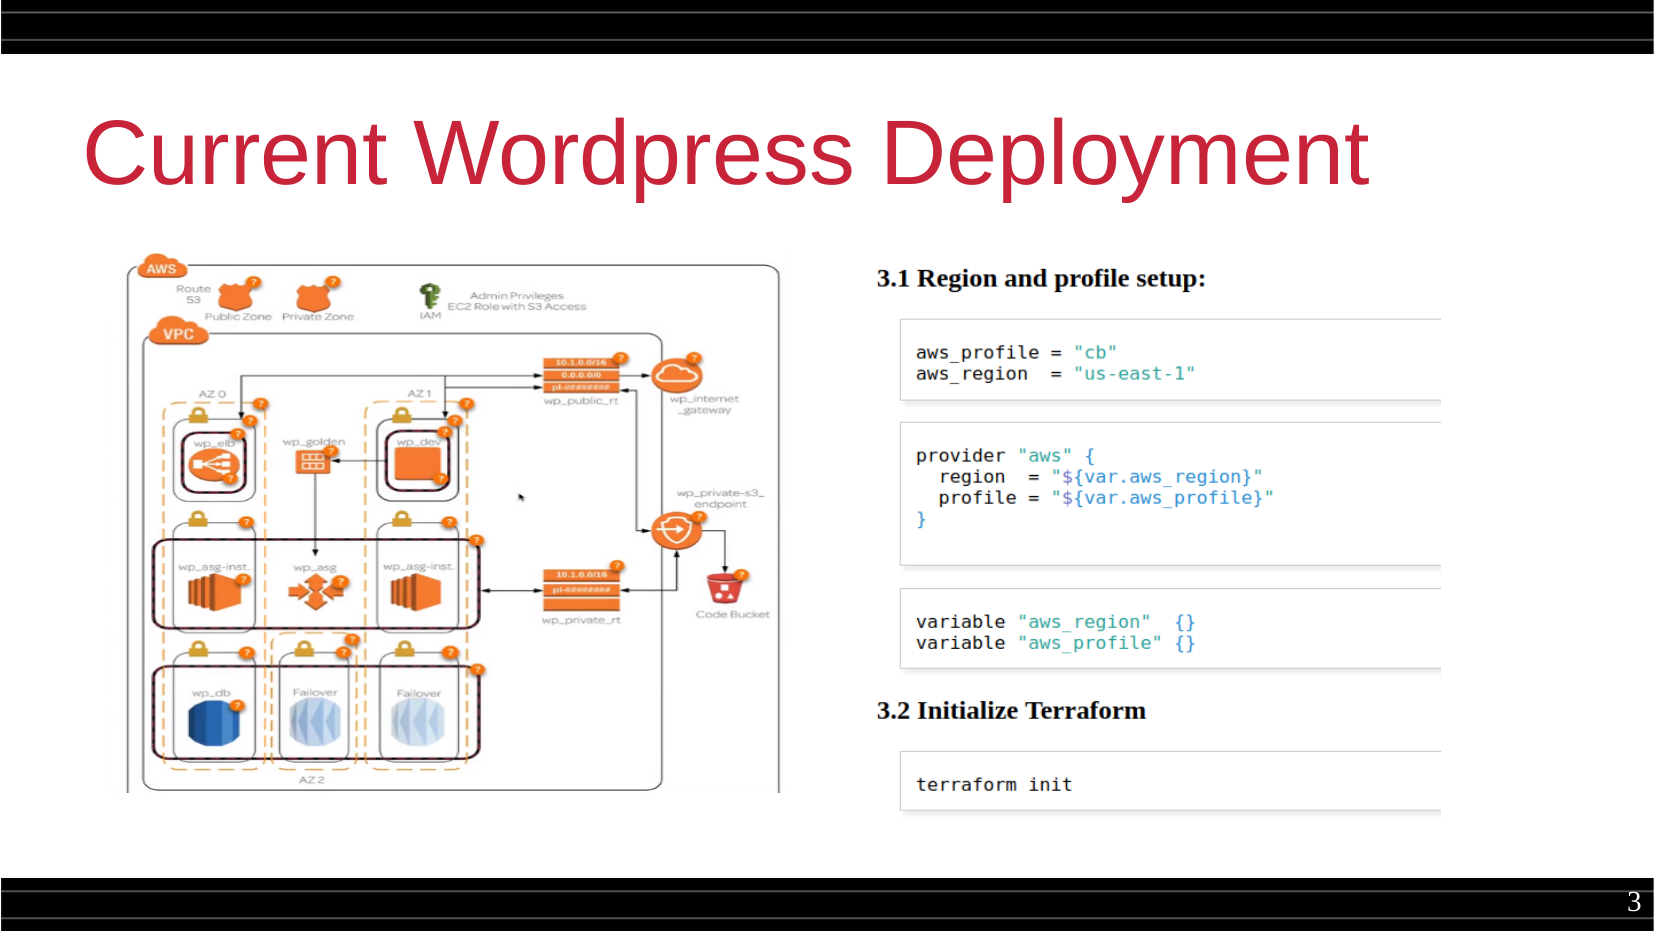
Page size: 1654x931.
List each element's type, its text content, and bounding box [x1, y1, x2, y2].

title Current Wordpress Deployment [82, 75, 1571, 231]
picture [1, 878, 1654, 931]
picture [870, 260, 1441, 823]
picture [107, 252, 789, 793]
picture [1, 0, 1654, 54]
